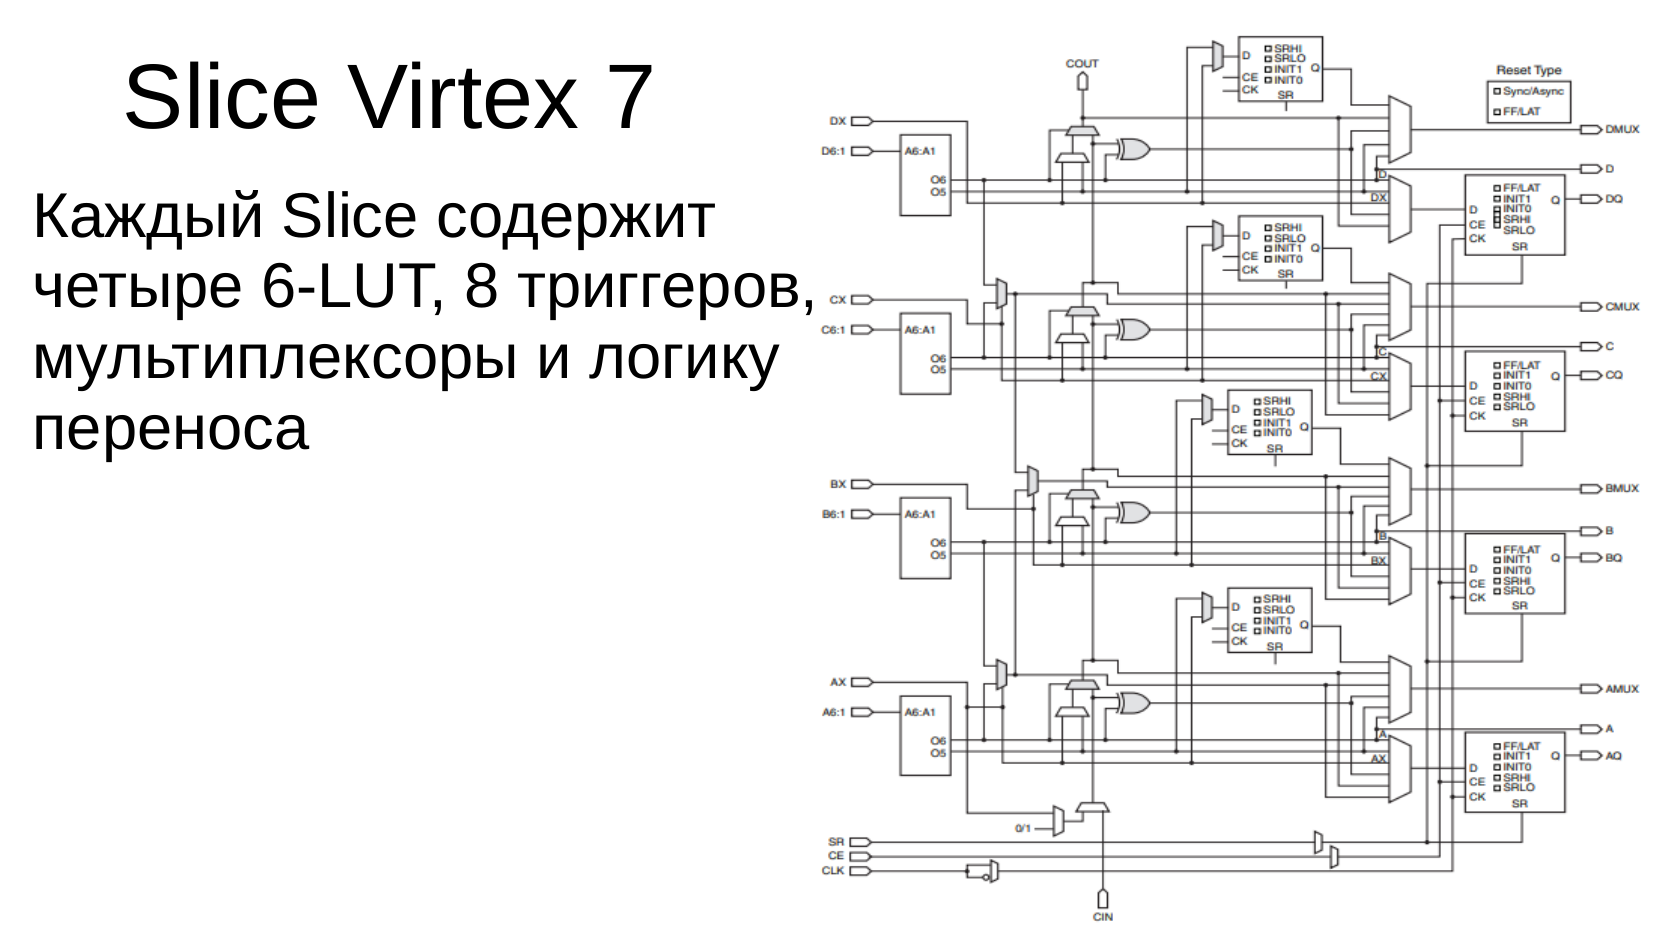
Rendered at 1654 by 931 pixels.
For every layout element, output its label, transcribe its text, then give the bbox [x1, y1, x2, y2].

picture [794, 13, 1650, 925]
list Каждый Slice содержит четыре 6-LUT, 8 триггеров, мультиплексоры и логику переноса [32, 180, 873, 466]
title Slice Virtex 7 [45, 45, 736, 148]
